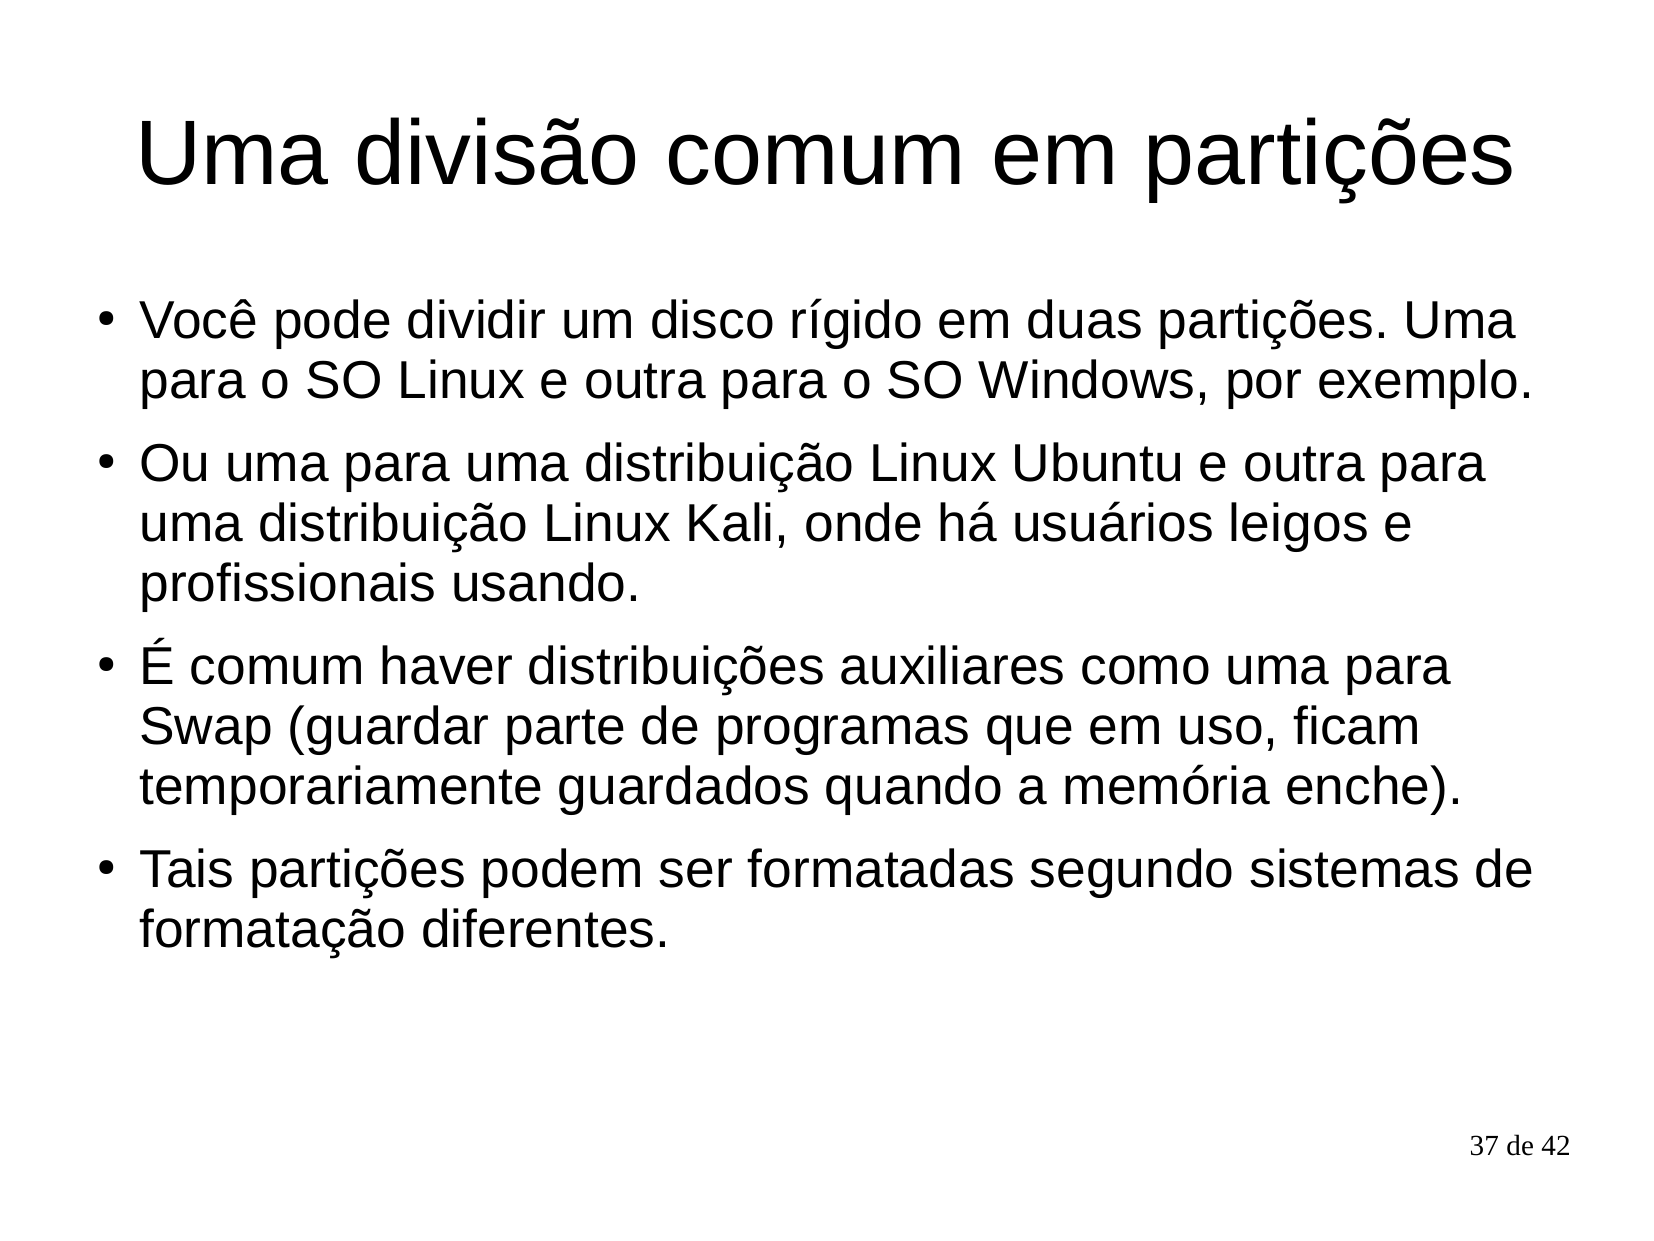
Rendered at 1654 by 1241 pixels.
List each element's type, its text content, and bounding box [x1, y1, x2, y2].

title Uma divisão comum em partições [82, 49, 1571, 257]
list Você pode dividir um disco rígido em duas partições. Uma para o SO Linux e outra para o SO Windows, por exemplo. Ou uma para uma distribuição Linux Ubuntu e outra para uma distribuição Linux Kali, onde há usuários leigos e profissionais usando. É comum haver distribuições auxiliares como uma para Swap (guardar parte de programas que em uso, ficam temporariamente guardados quando a memória enche). Tais partições podem ser formatadas segundo sistemas de formatação diferentes. [82, 290, 1571, 1010]
